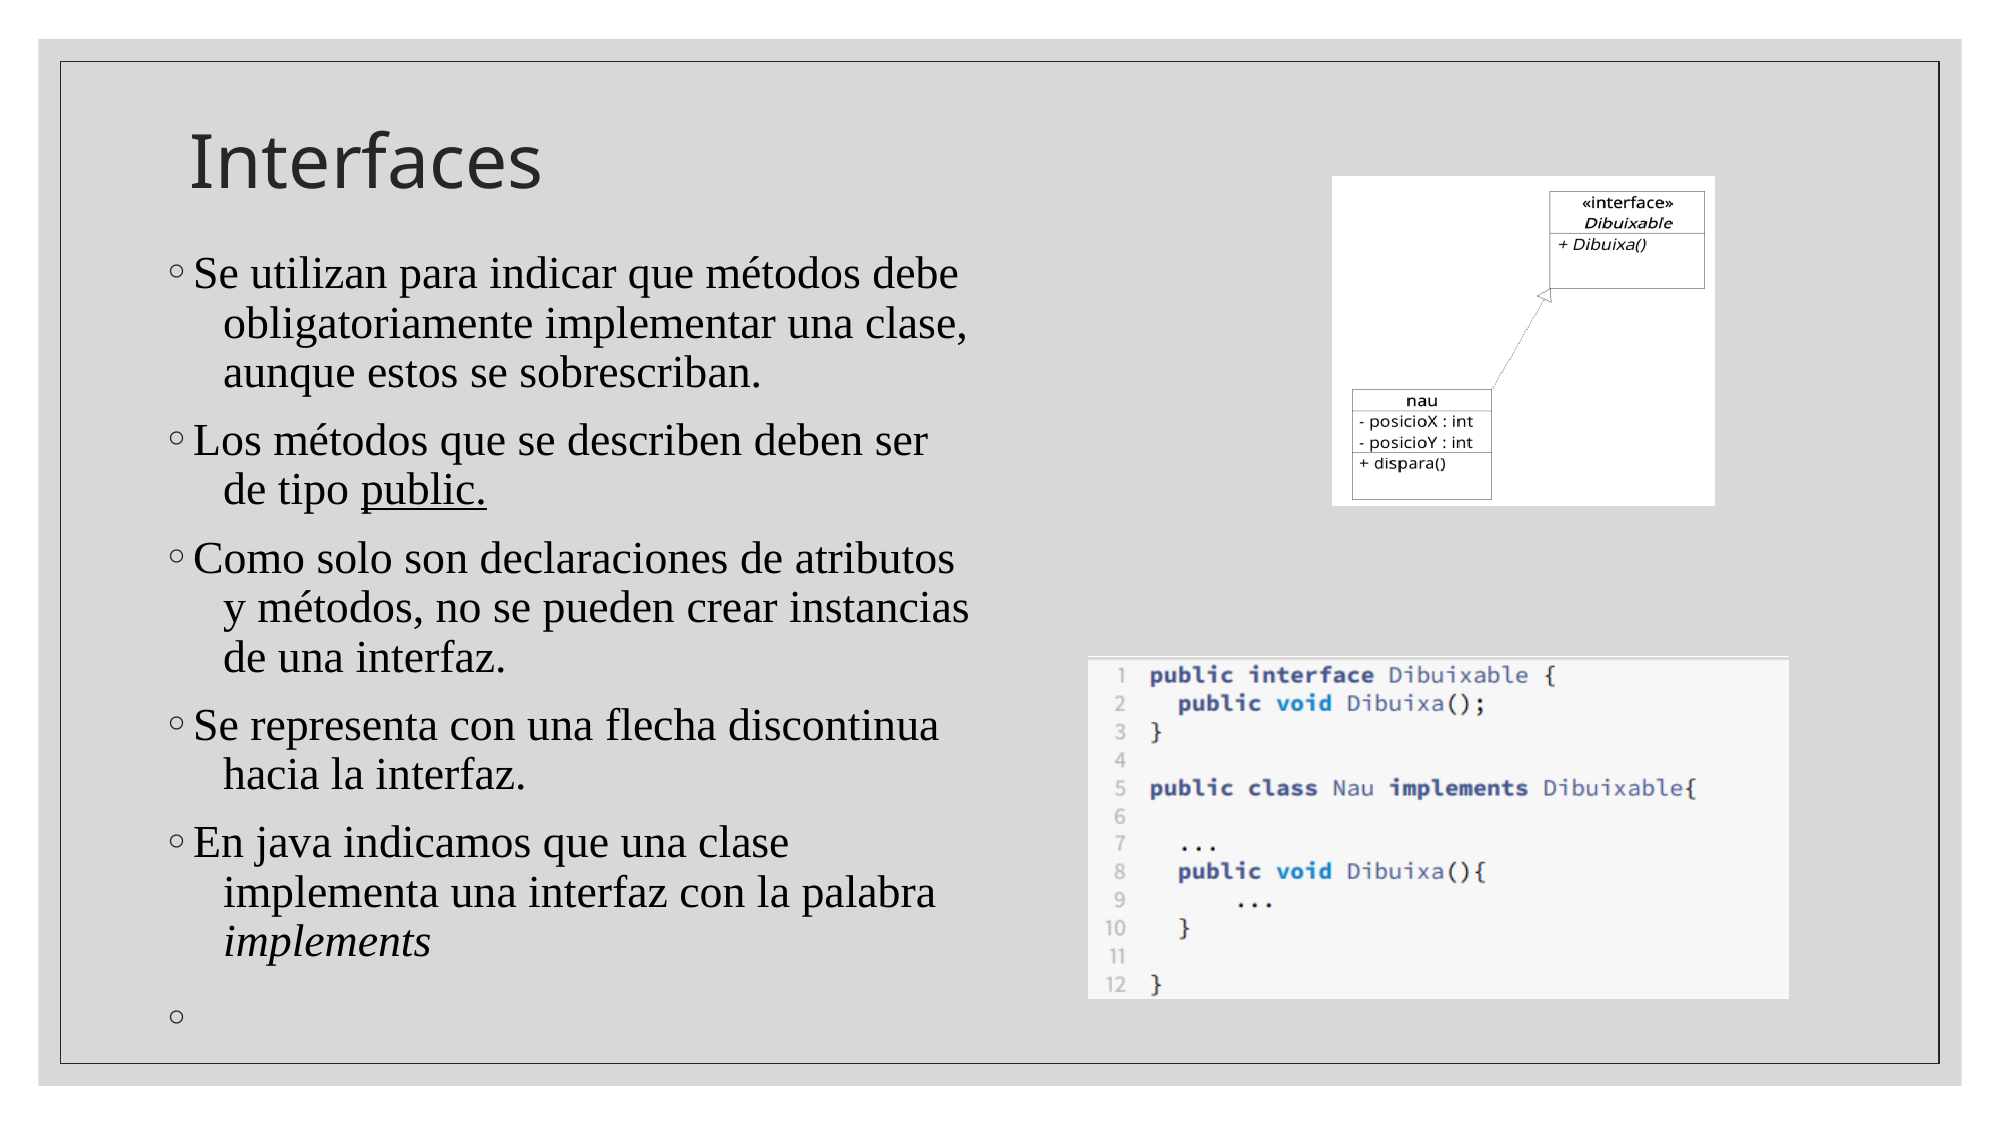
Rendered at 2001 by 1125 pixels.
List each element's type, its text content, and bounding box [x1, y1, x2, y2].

list Se utilizan para indicar que métodos debe obligatoriamente implementar una clase, aunque estos se sobrescriban. Los métodos que se describen deben ser de tipo public. Como solo son declaraciones de atributos y métodos, no se pueden crear instancias de una interfaz. Se representa con una flecha discontinua hacia la interfaz. En java indicamos que una clase implementa una interfaz con la palabra implements [148, 241, 993, 1006]
picture [1332, 176, 1715, 506]
picture [1088, 656, 1789, 999]
title Interfaces [174, 105, 1825, 224]
